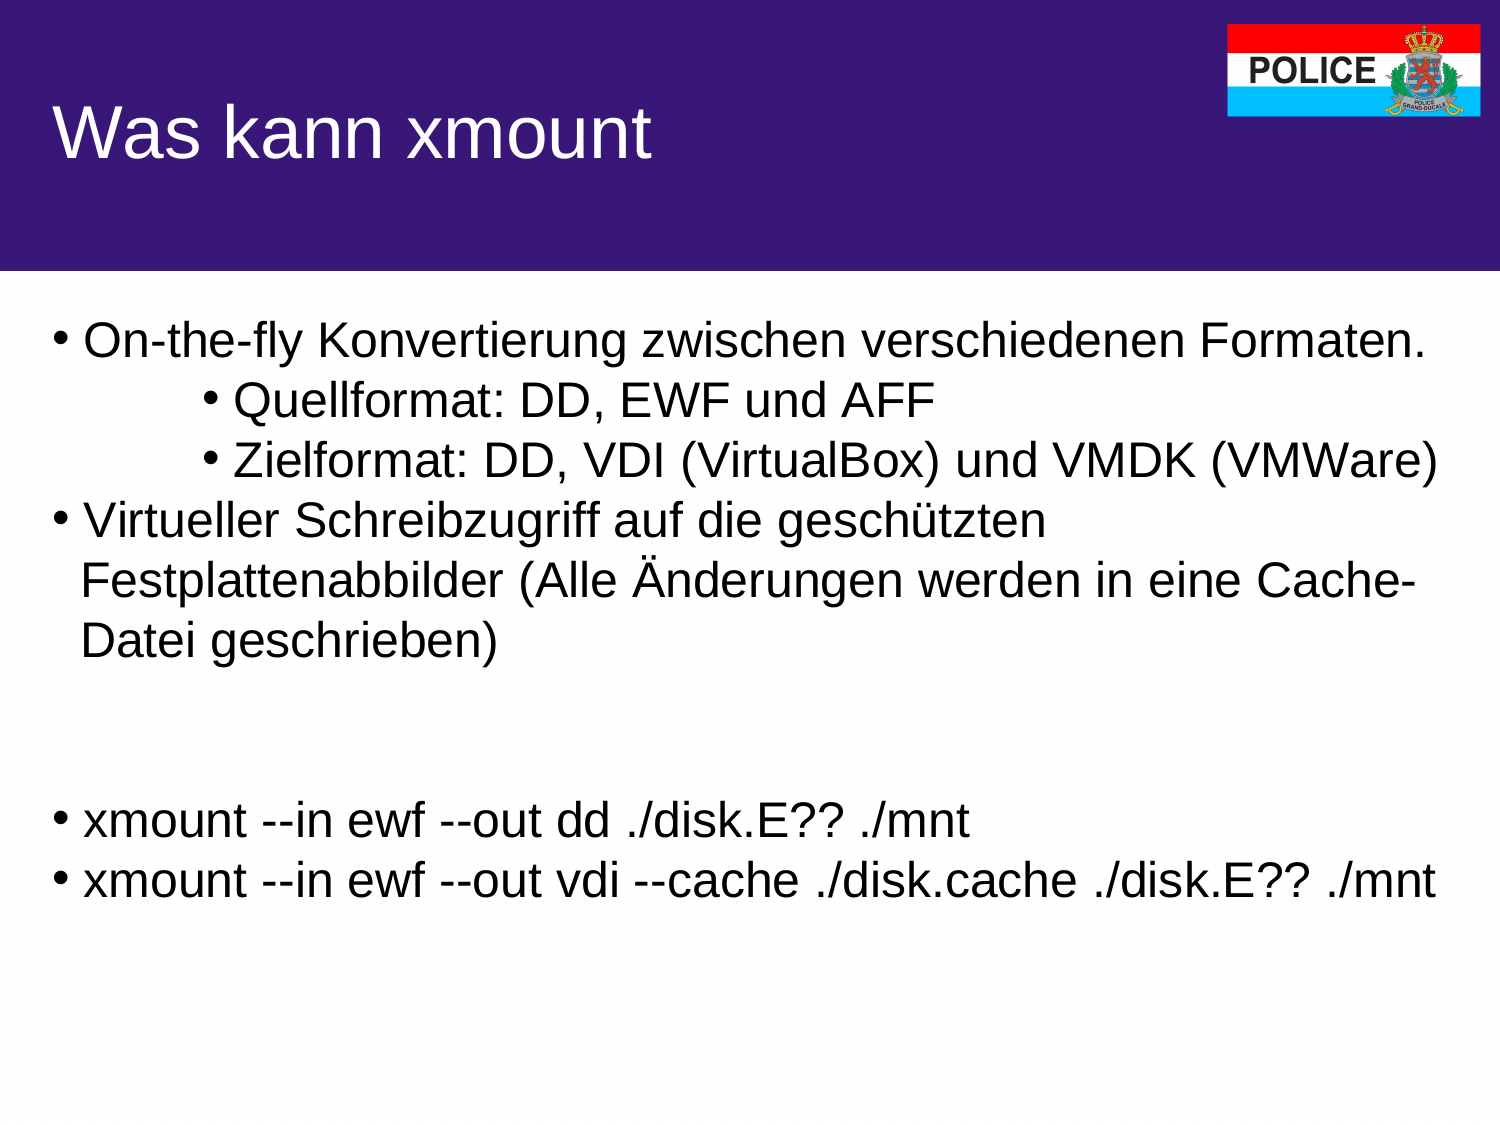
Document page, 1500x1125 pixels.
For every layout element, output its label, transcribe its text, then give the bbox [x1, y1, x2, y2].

text_box On-the-fly Konvertierung zwischen verschiedenen Formaten. Quellformat: DD, EWF und AFF Zielformat: DD, VDI (VirtualBox) und VMDK (VMWare) Virtueller Schreibzugriff auf die geschützten Festplattenabbilder (Alle Änderungen werden in eine Cache- Datei geschrieben) xmount --in ewf --out dd ./disk.E?? ./mnt xmount --in ewf --out vdi --cache ./disk.cache ./disk.E?? ./mnt [37, 299, 1463, 1088]
title Was kann xmount [37, 2, 1201, 263]
picture [0, 0, 1500, 1125]
